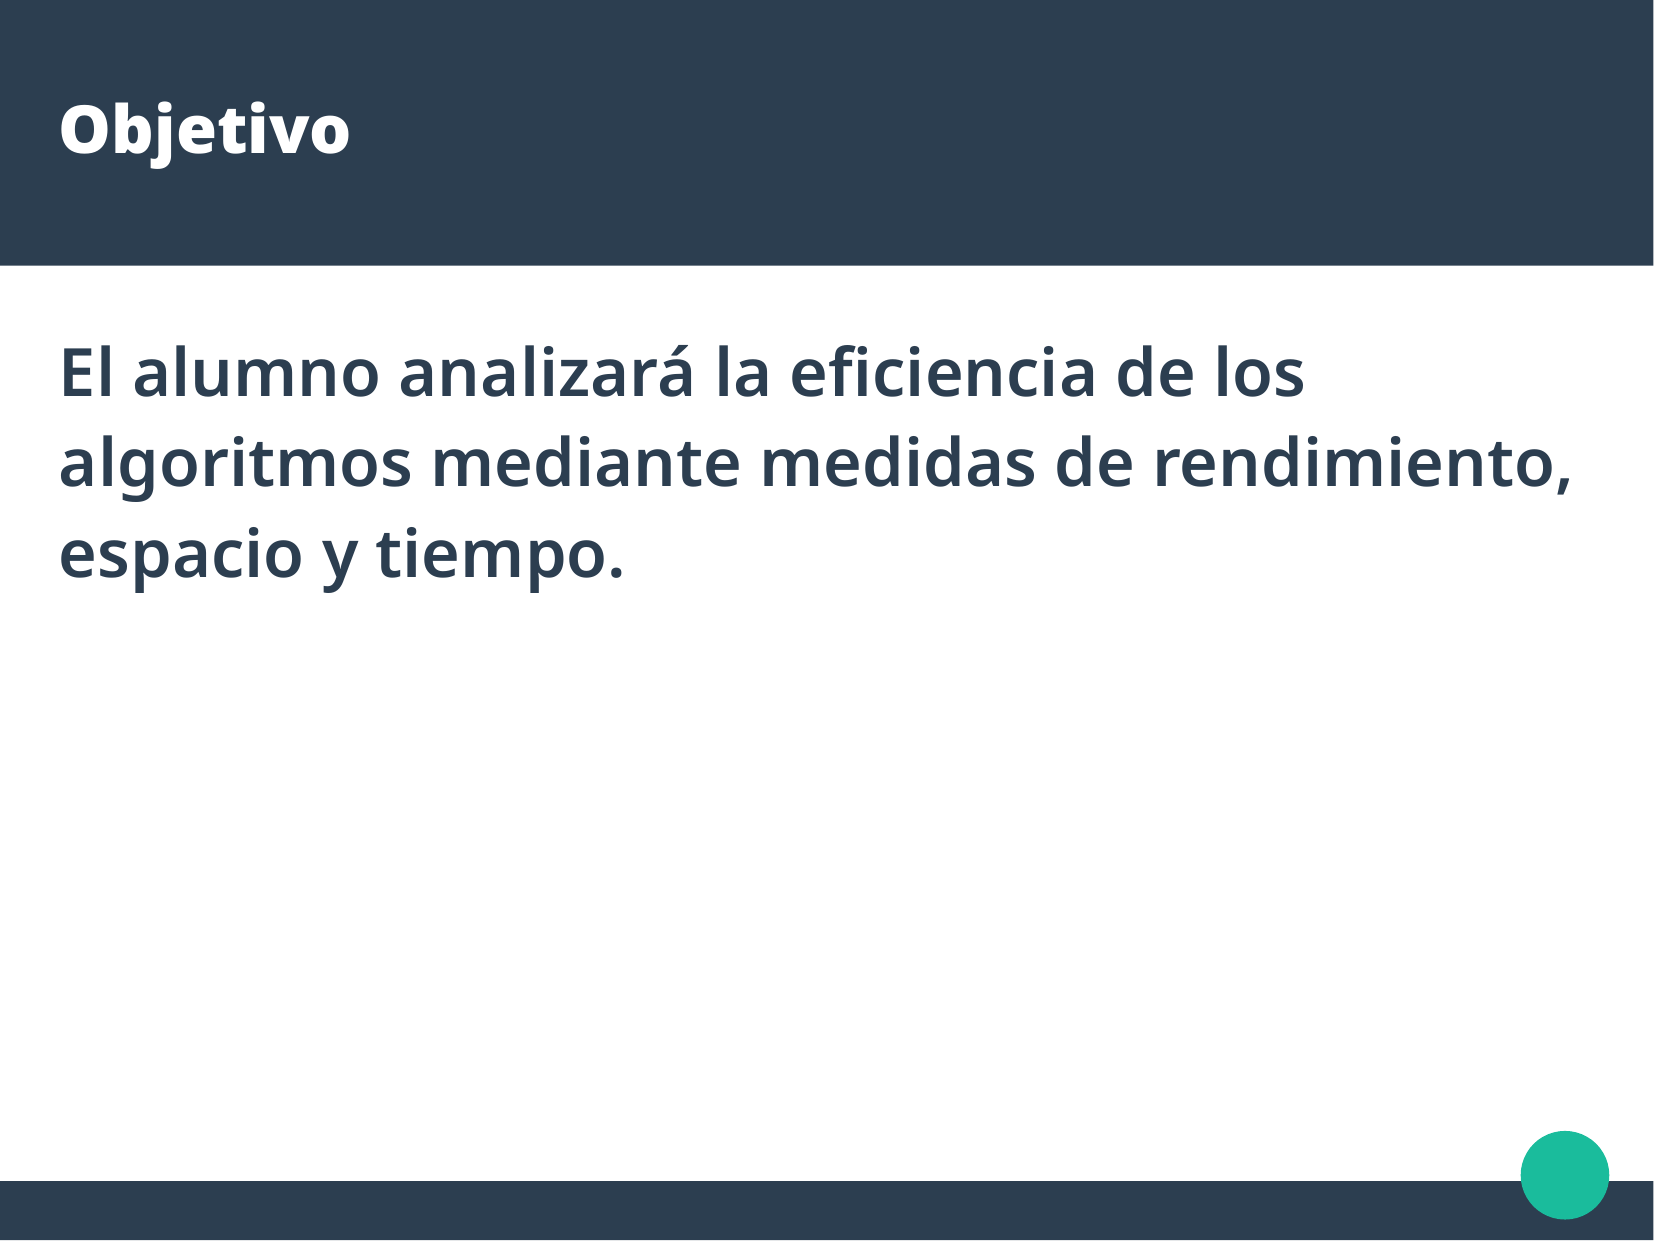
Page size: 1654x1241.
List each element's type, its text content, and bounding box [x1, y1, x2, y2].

title Objetivo [59, 49, 1595, 207]
list El alumno analizará la eficiencia de los algoritmos mediante medidas de rendimiento, espacio y tiempo. [59, 324, 1595, 1152]
